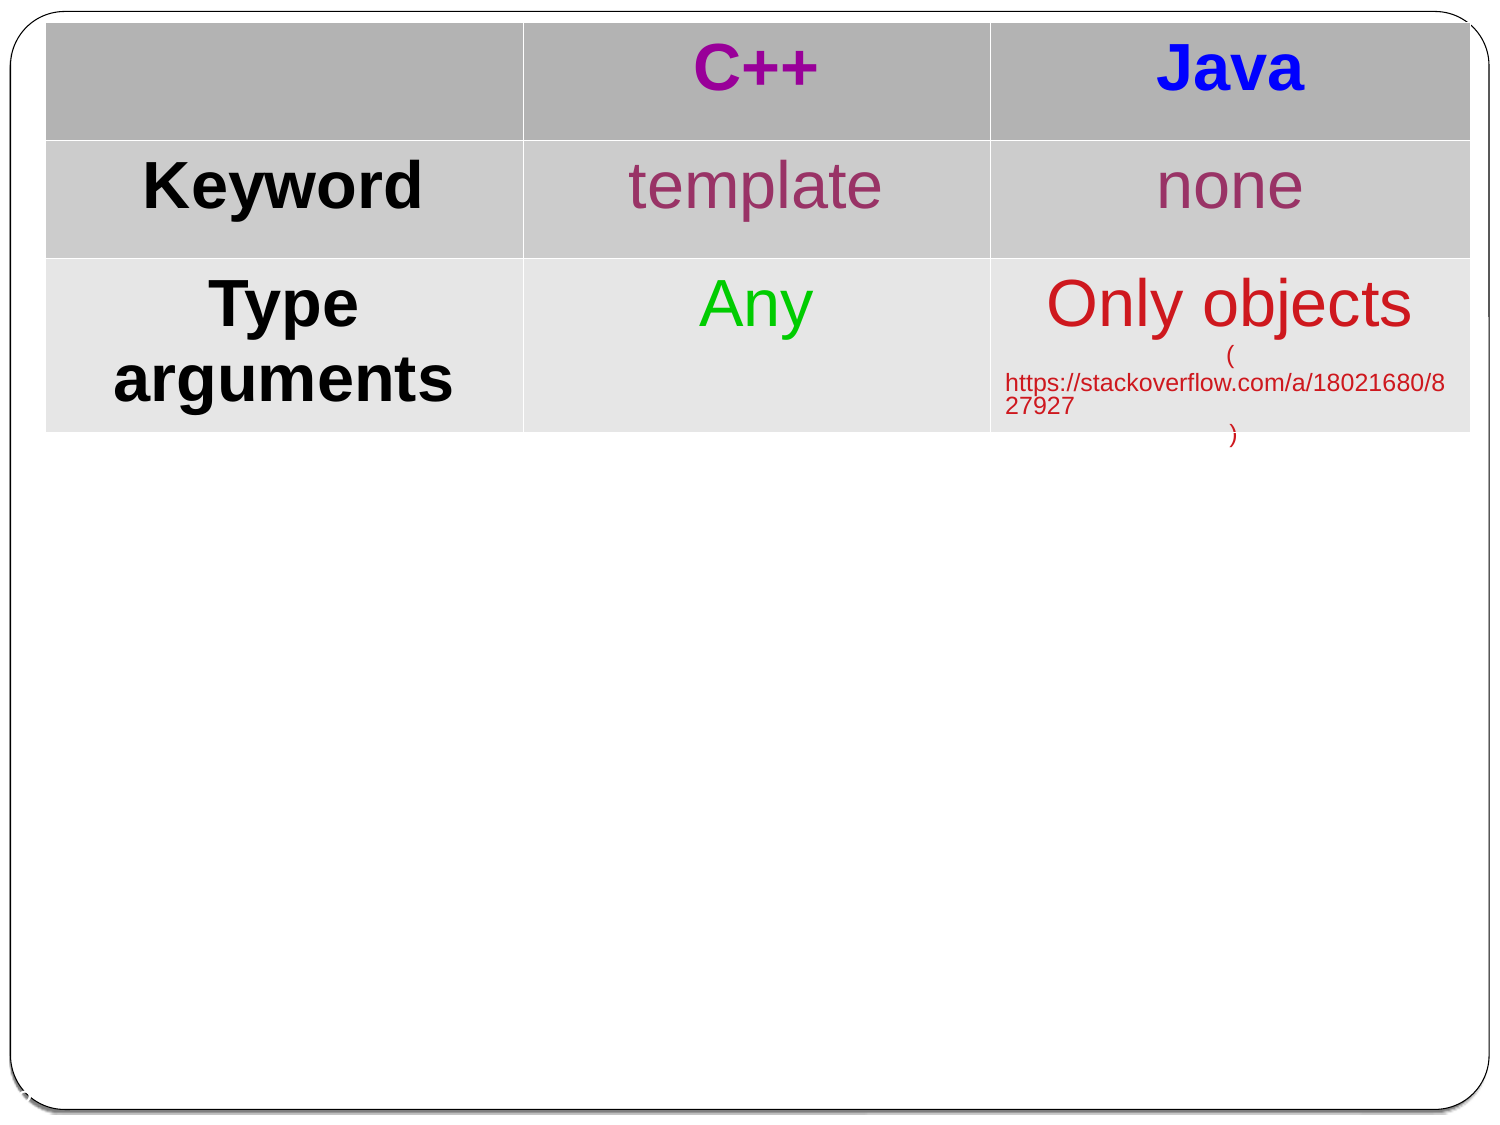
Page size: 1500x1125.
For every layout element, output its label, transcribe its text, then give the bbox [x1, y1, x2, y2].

table_header [46, 23, 523, 140]
table_cell Any [524, 259, 990, 432]
table_cell Type arguments [46, 259, 523, 432]
table_cell Only objects (https://stackoverflow.com/a/18021680/827927 ) [991, 259, 1470, 432]
table_header Java [991, 23, 1470, 140]
slide_number <number> [0, 1074, 50, 1125]
table_cell Keyword [46, 141, 523, 258]
table_cell template [524, 141, 990, 258]
table_cell none [991, 141, 1470, 258]
table_header C++ [524, 23, 990, 140]
